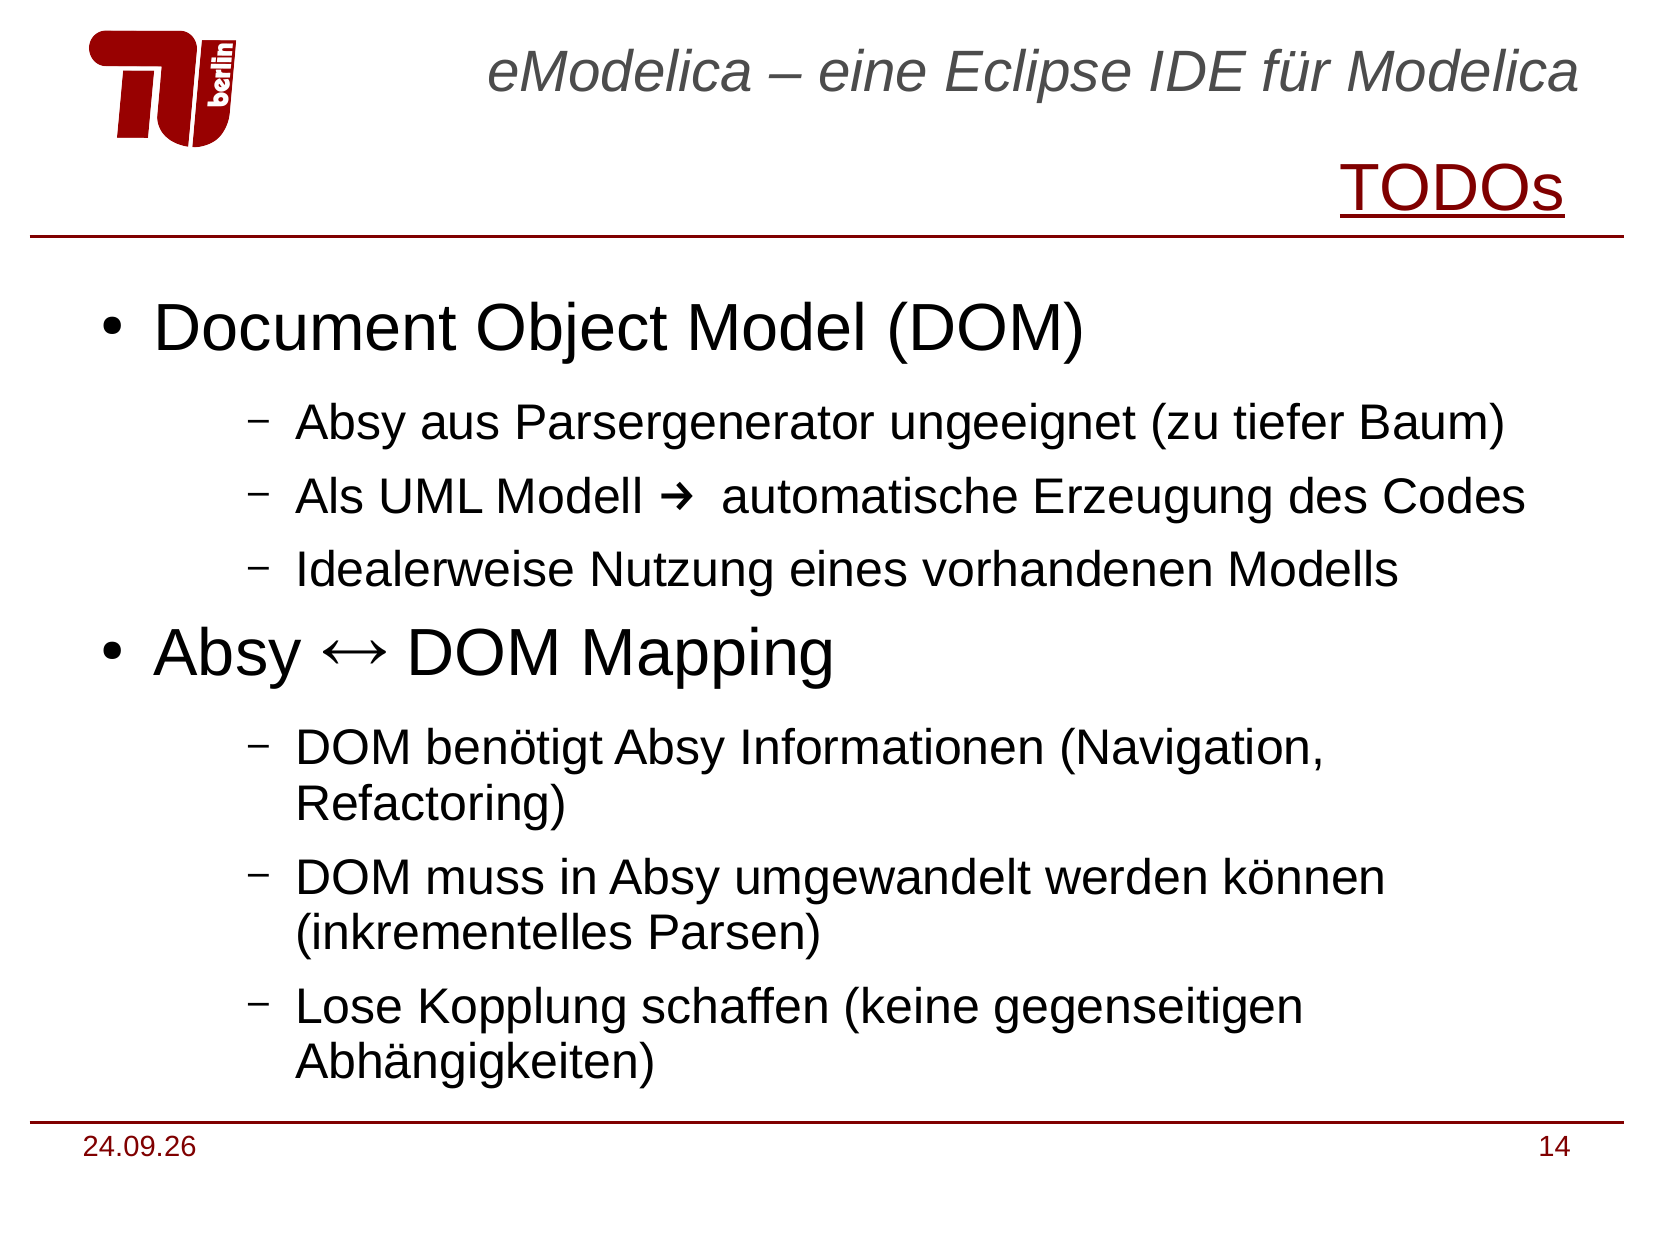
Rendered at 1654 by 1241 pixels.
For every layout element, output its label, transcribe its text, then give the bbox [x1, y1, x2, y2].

title TODOs [76, 147, 1565, 228]
picture [88, 29, 237, 147]
list Document Object Model (DOM) Absy aus Parsergenerator ungeeignet (zu tiefer Baum) Als UML Modell → automatische Erzeugung des Codes Idealerweise Nutzung eines vorhandenen Modells Absy ↔ DOM Mapping DOM benötigt Absy Informationen (Navigation, Refactoring) DOM muss in Absy umgewandelt werden können (inkrementelles Parsen) Lose Kopplung schaffen (keine gegenseitigen Abhängigkeiten) [82, 290, 1571, 1109]
